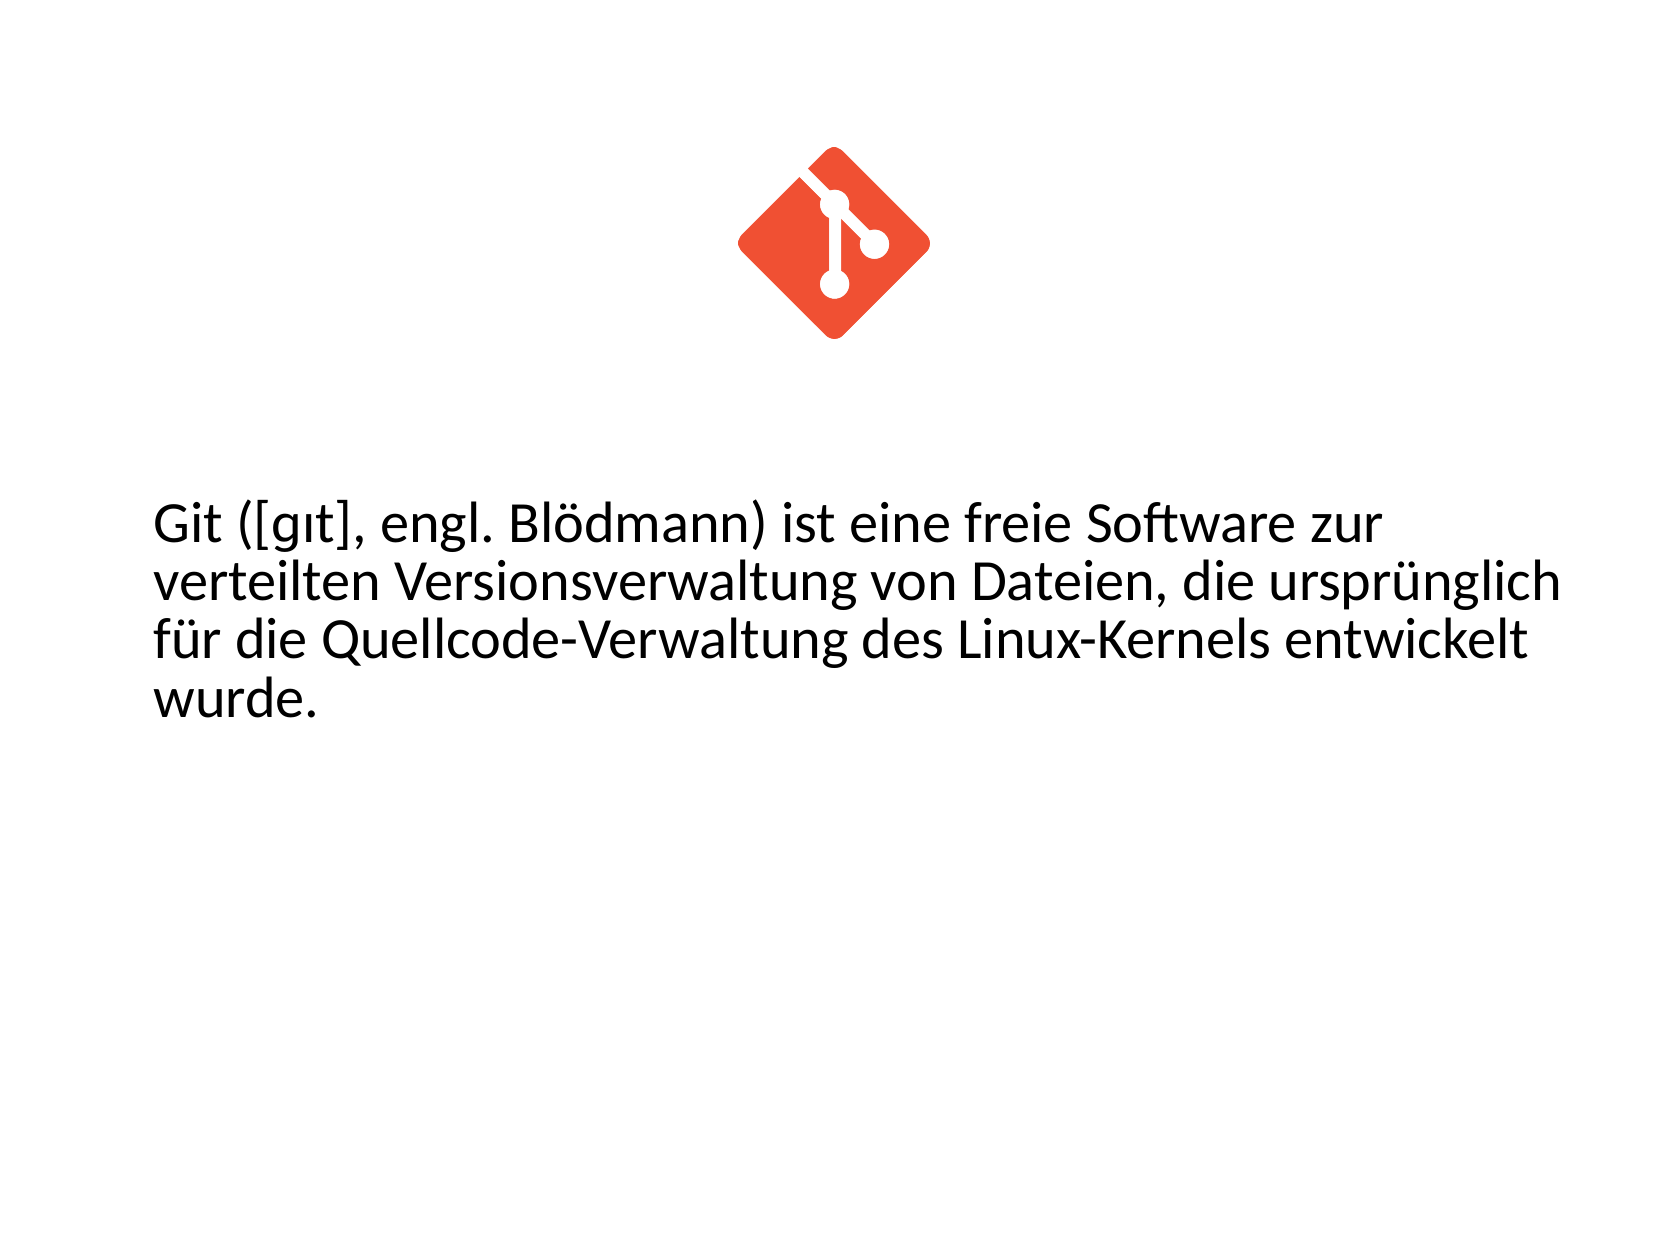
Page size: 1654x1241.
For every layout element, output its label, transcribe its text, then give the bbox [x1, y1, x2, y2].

list Git ([ɡɪt], engl. Blödmann) ist eine freie Software zur verteilten Versionsverwaltung von Dateien, die ursprünglich für die Quellcode-Verwaltung des Linux-Kernels entwickelt wurde. [82, 290, 1571, 1152]
picture [738, 147, 930, 340]
